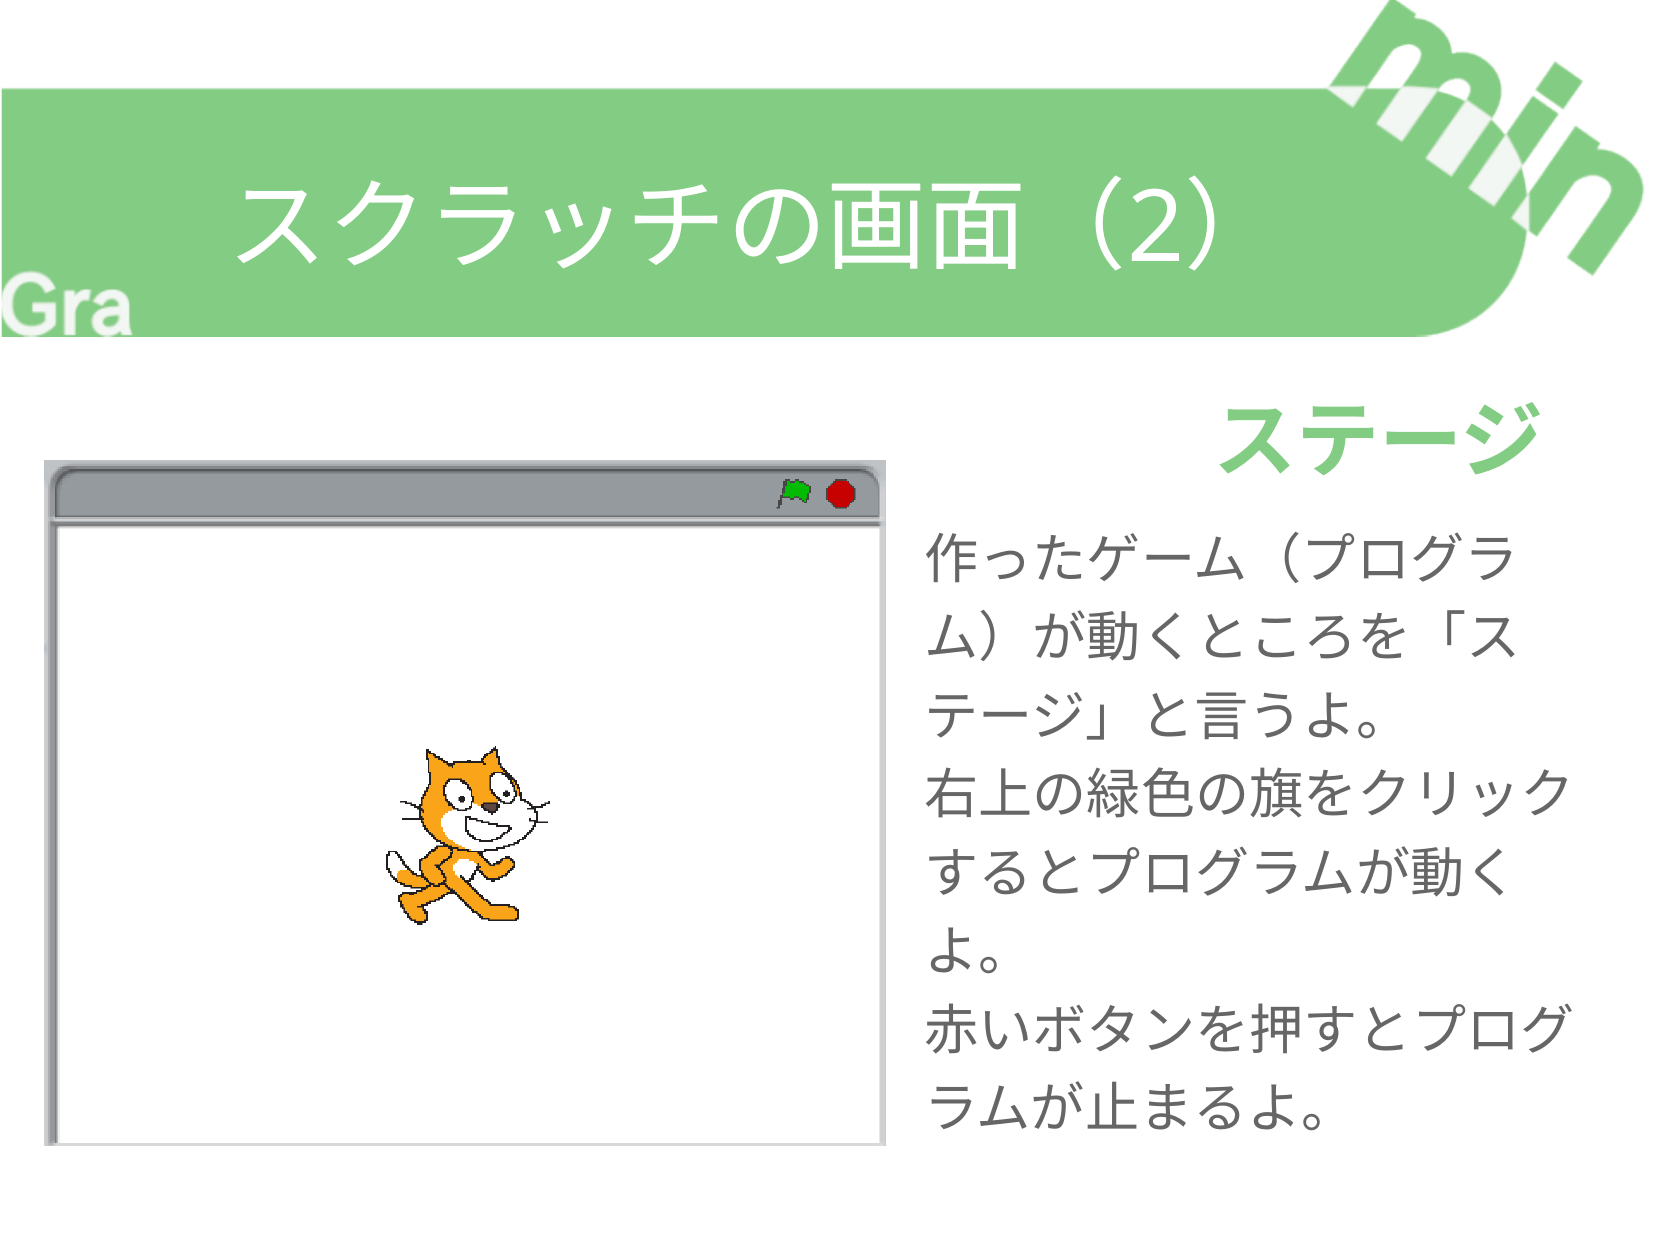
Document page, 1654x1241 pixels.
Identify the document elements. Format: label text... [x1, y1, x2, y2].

picture [1, 0, 1654, 337]
picture [44, 460, 886, 1146]
text_box 作ったゲーム（プログラム）が動くところを「ステージ」と言うよ。 右上の緑色の旗をクリックするとプログラムが動くよ。 赤いボタンを押すとプログラムが止まるよ。 [909, 507, 1595, 1127]
text_box ステージ [944, 366, 1560, 507]
title スクラッチの画面（2） [11, 134, 1501, 303]
